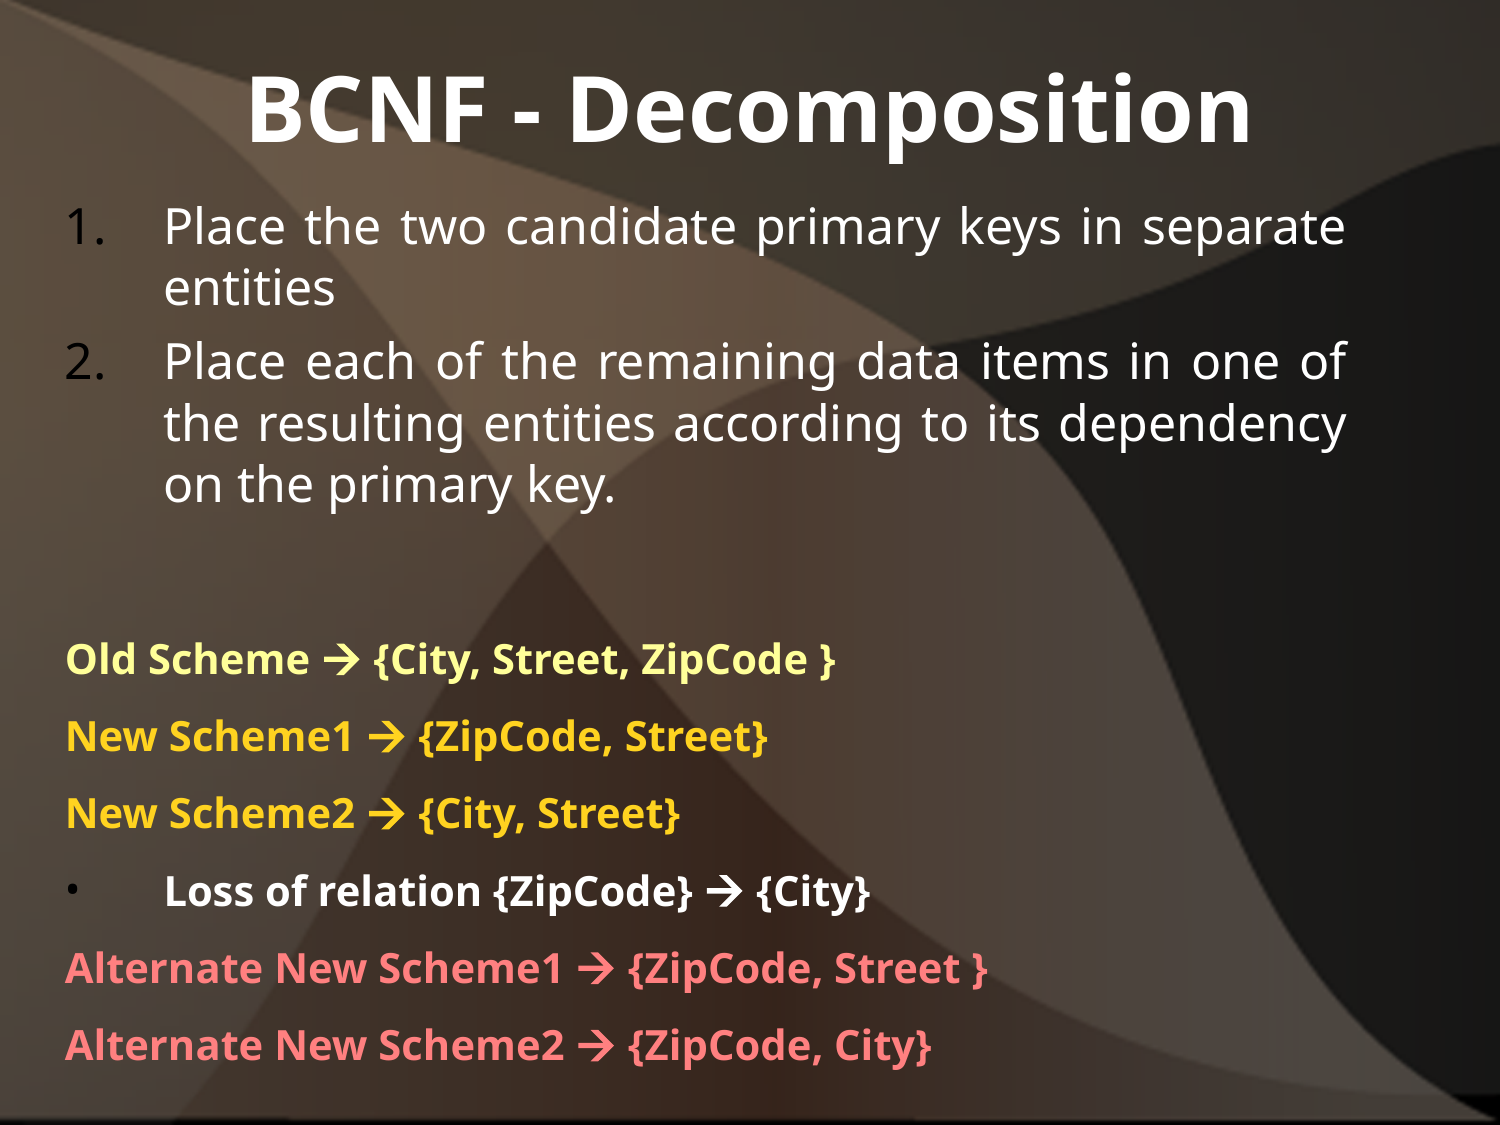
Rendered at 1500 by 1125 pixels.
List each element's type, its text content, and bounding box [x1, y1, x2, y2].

text_box BCNF - Decomposition [112, 12, 1388, 200]
list Place the two candidate primary keys in separate entities Place each of the remaining data items in one of the resulting entities according to its dependency on the primary key. Old Scheme  {City, Street, ZipCode } New Scheme1  {ZipCode, Street} New Scheme2  {City, Street} Loss of relation {ZipCode}  {City} Alternate New Scheme1  {ZipCode, Street } Alternate New Scheme2  {ZipCode, City} [49, 187, 1363, 1068]
picture [0, 0, 1500, 1125]
